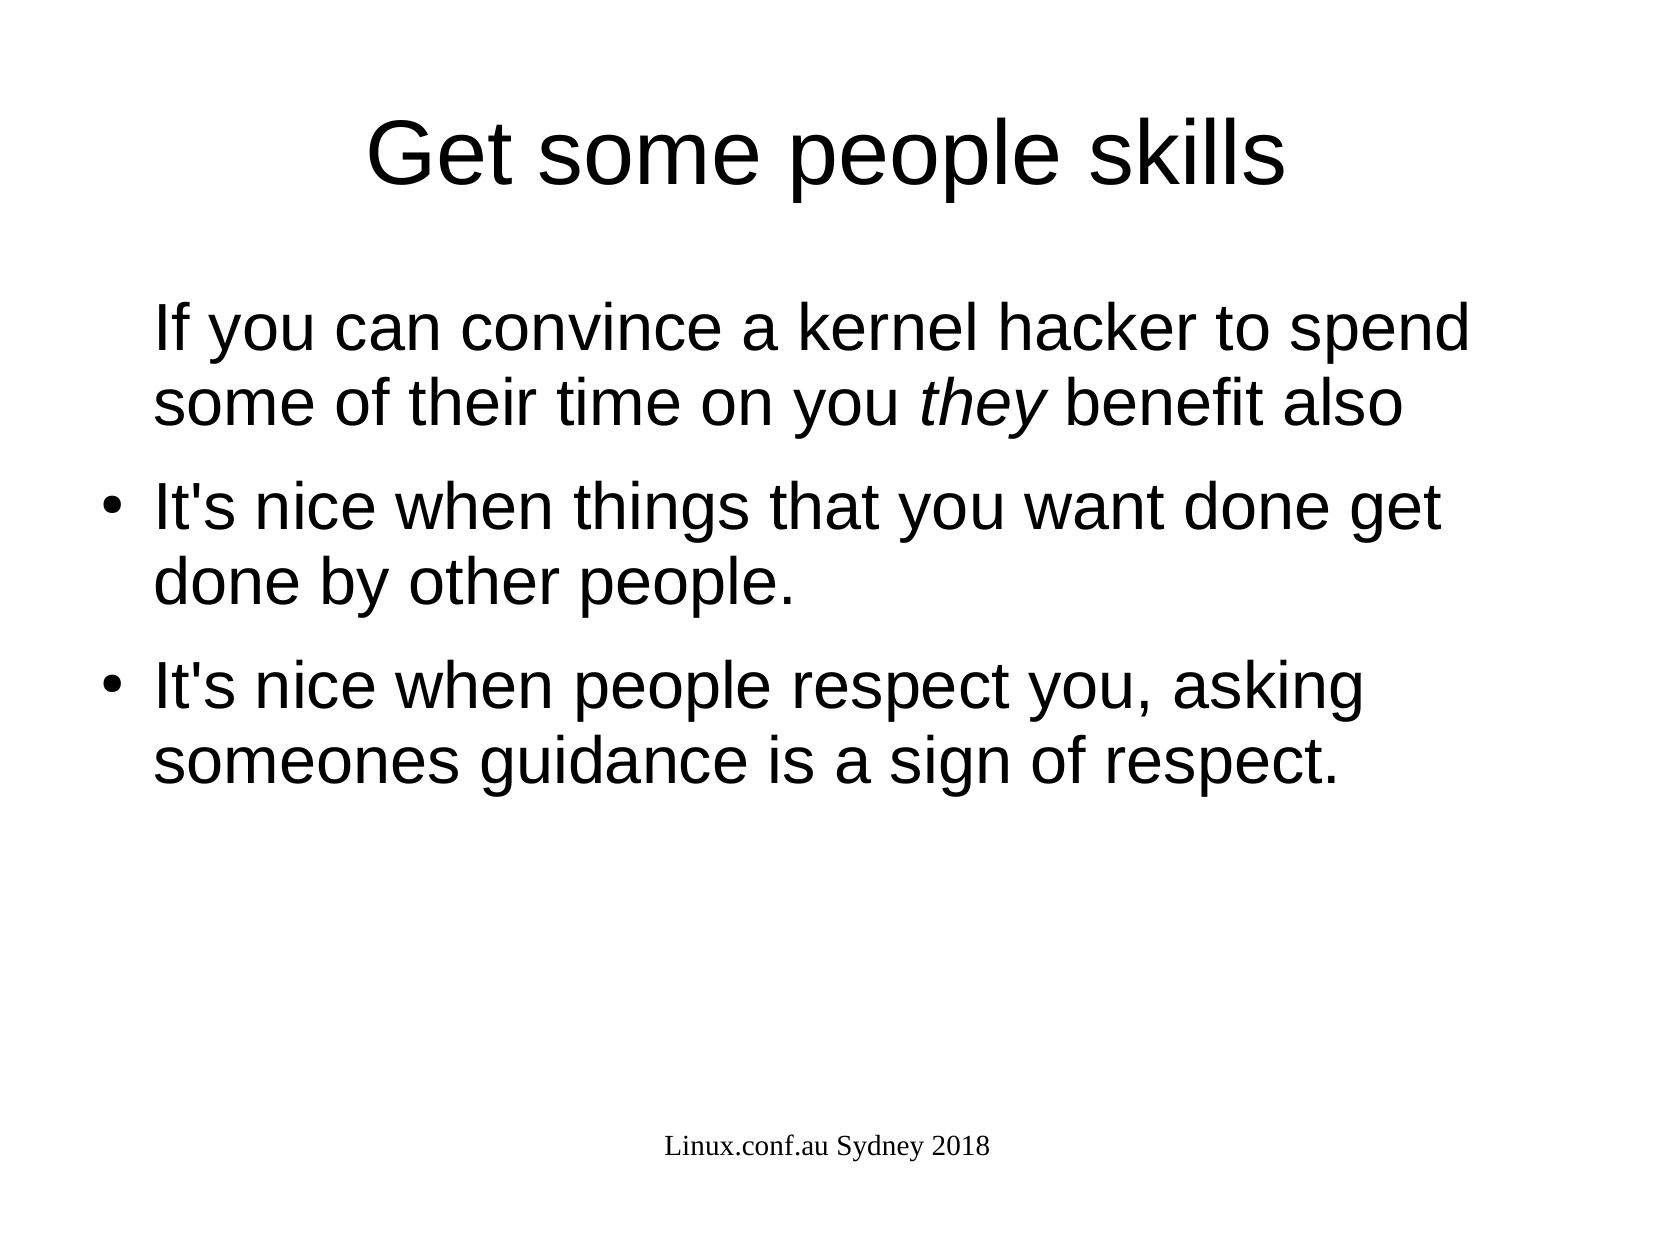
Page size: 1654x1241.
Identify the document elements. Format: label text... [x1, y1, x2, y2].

list If you can convince a kernel hacker to spend some of their time on you they benefit also It's nice when things that you want done get done by other people. It's nice when people respect you, asking someones guidance is a sign of respect. [82, 290, 1571, 1010]
title Get some people skills [82, 49, 1571, 257]
